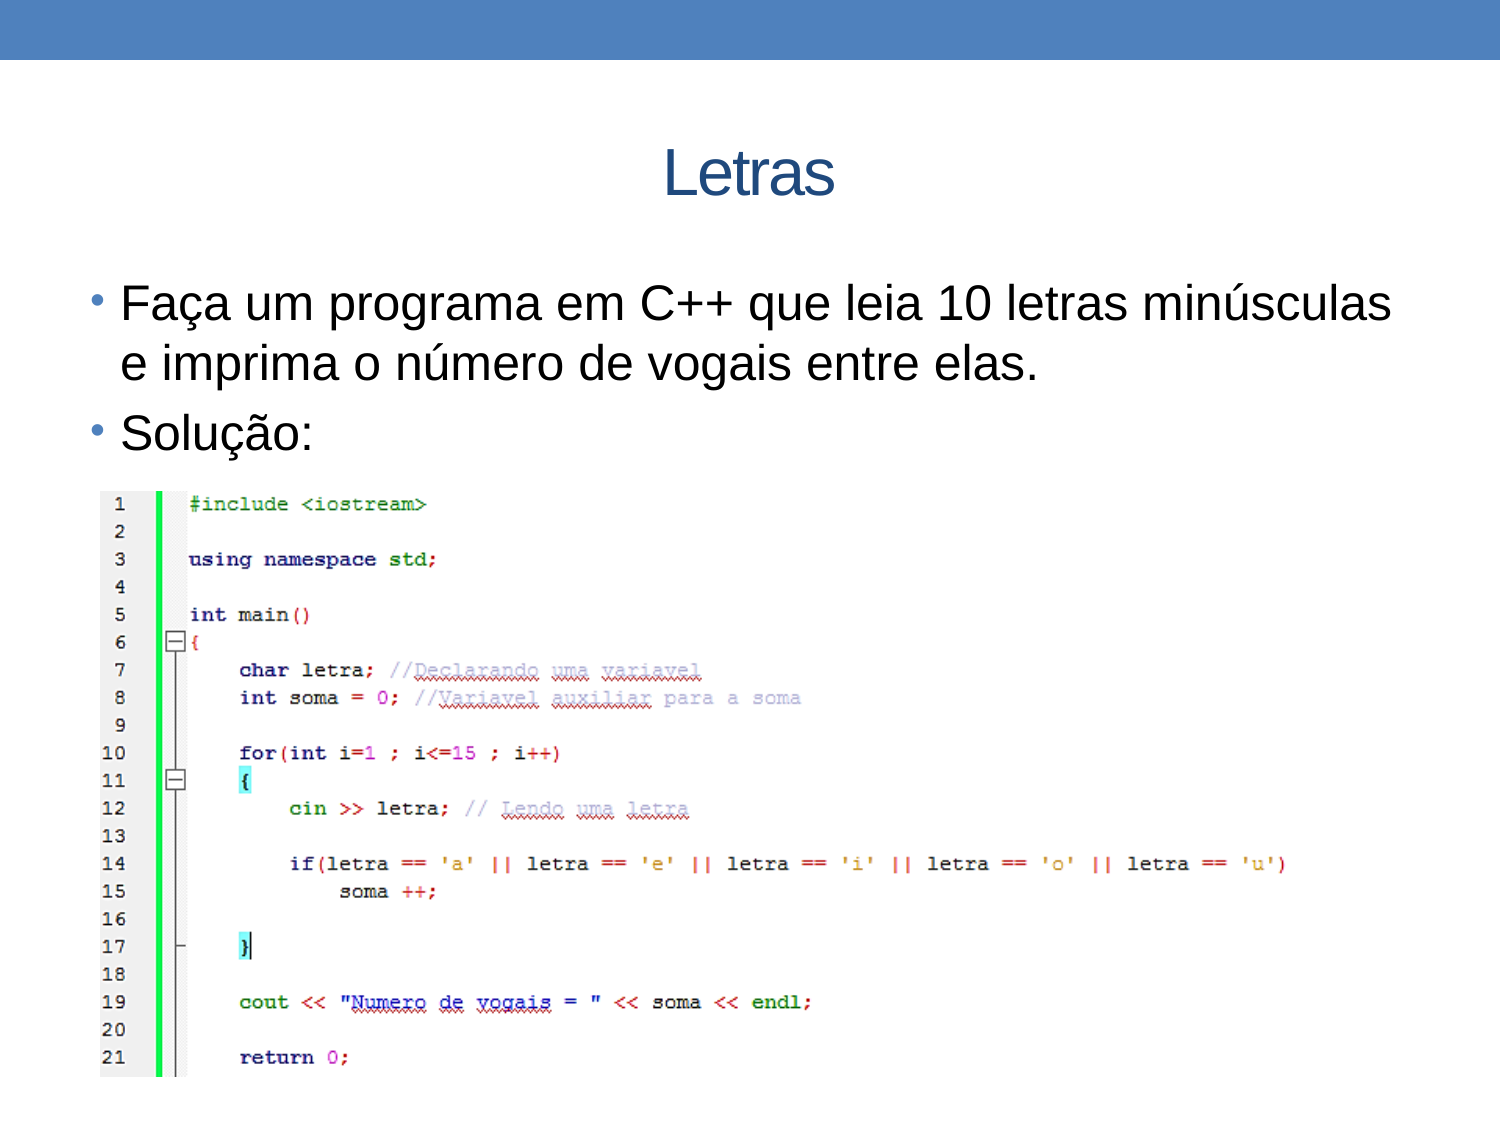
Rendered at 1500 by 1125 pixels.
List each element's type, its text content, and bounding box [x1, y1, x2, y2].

list Faça um programa em C++ que leia 10 letras minúsculas e imprima o número de vogais entre elas. Solução: [75, 262, 1425, 1063]
title Letras [75, 87, 1425, 250]
picture [100, 491, 1318, 1077]
